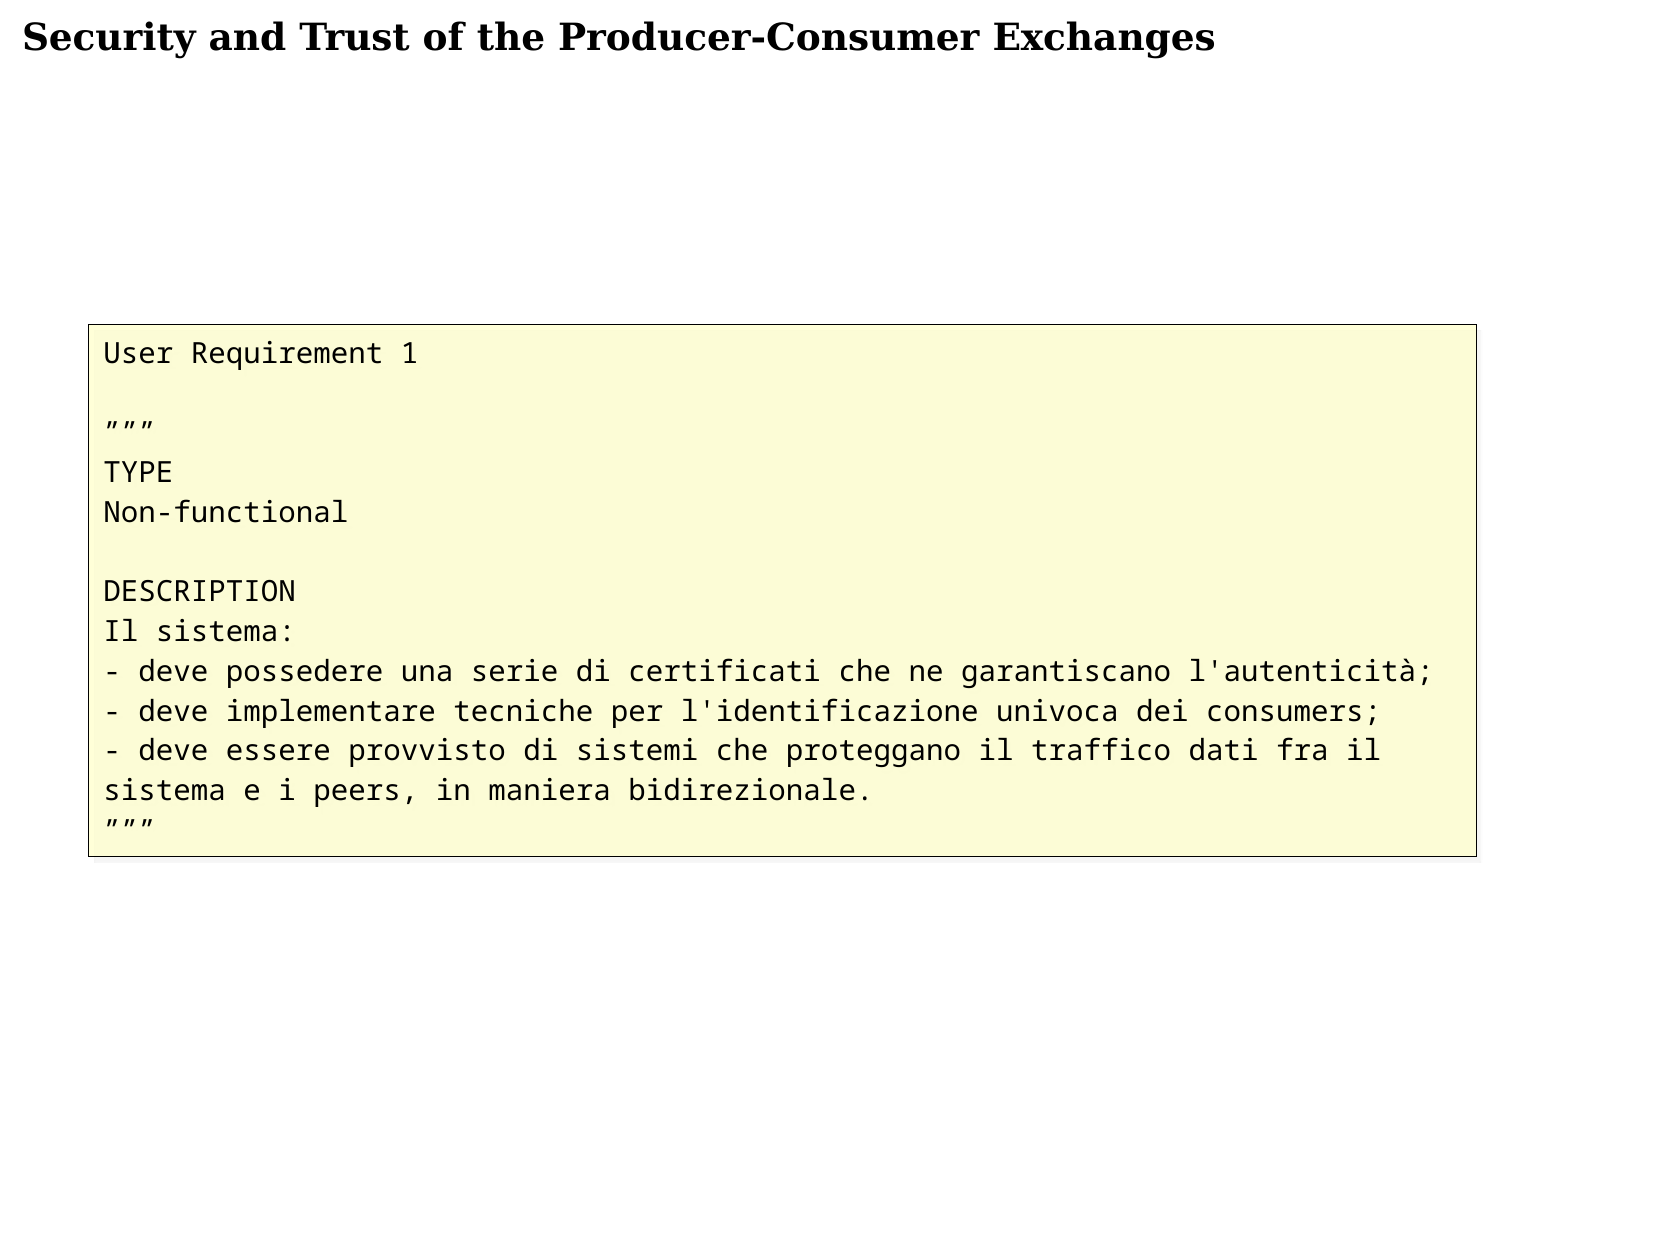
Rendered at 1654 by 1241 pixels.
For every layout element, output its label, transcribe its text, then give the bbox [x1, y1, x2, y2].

text_box Security and Trust of the Producer-Consumer Exchanges [0, 0, 1239, 74]
text_box User Requirement 1 ””” TYPE Non-functional DESCRIPTION Il sistema: - deve possedere una serie di certificati che ne garantiscano l'autenticità; - deve implementare tecniche per l'identificazione univoca dei consumers; - deve essere provvisto di sistemi che proteggano il traffico dati fra il sistema e i peers, in maniera bidirezionale. ””” [88, 324, 1477, 782]
